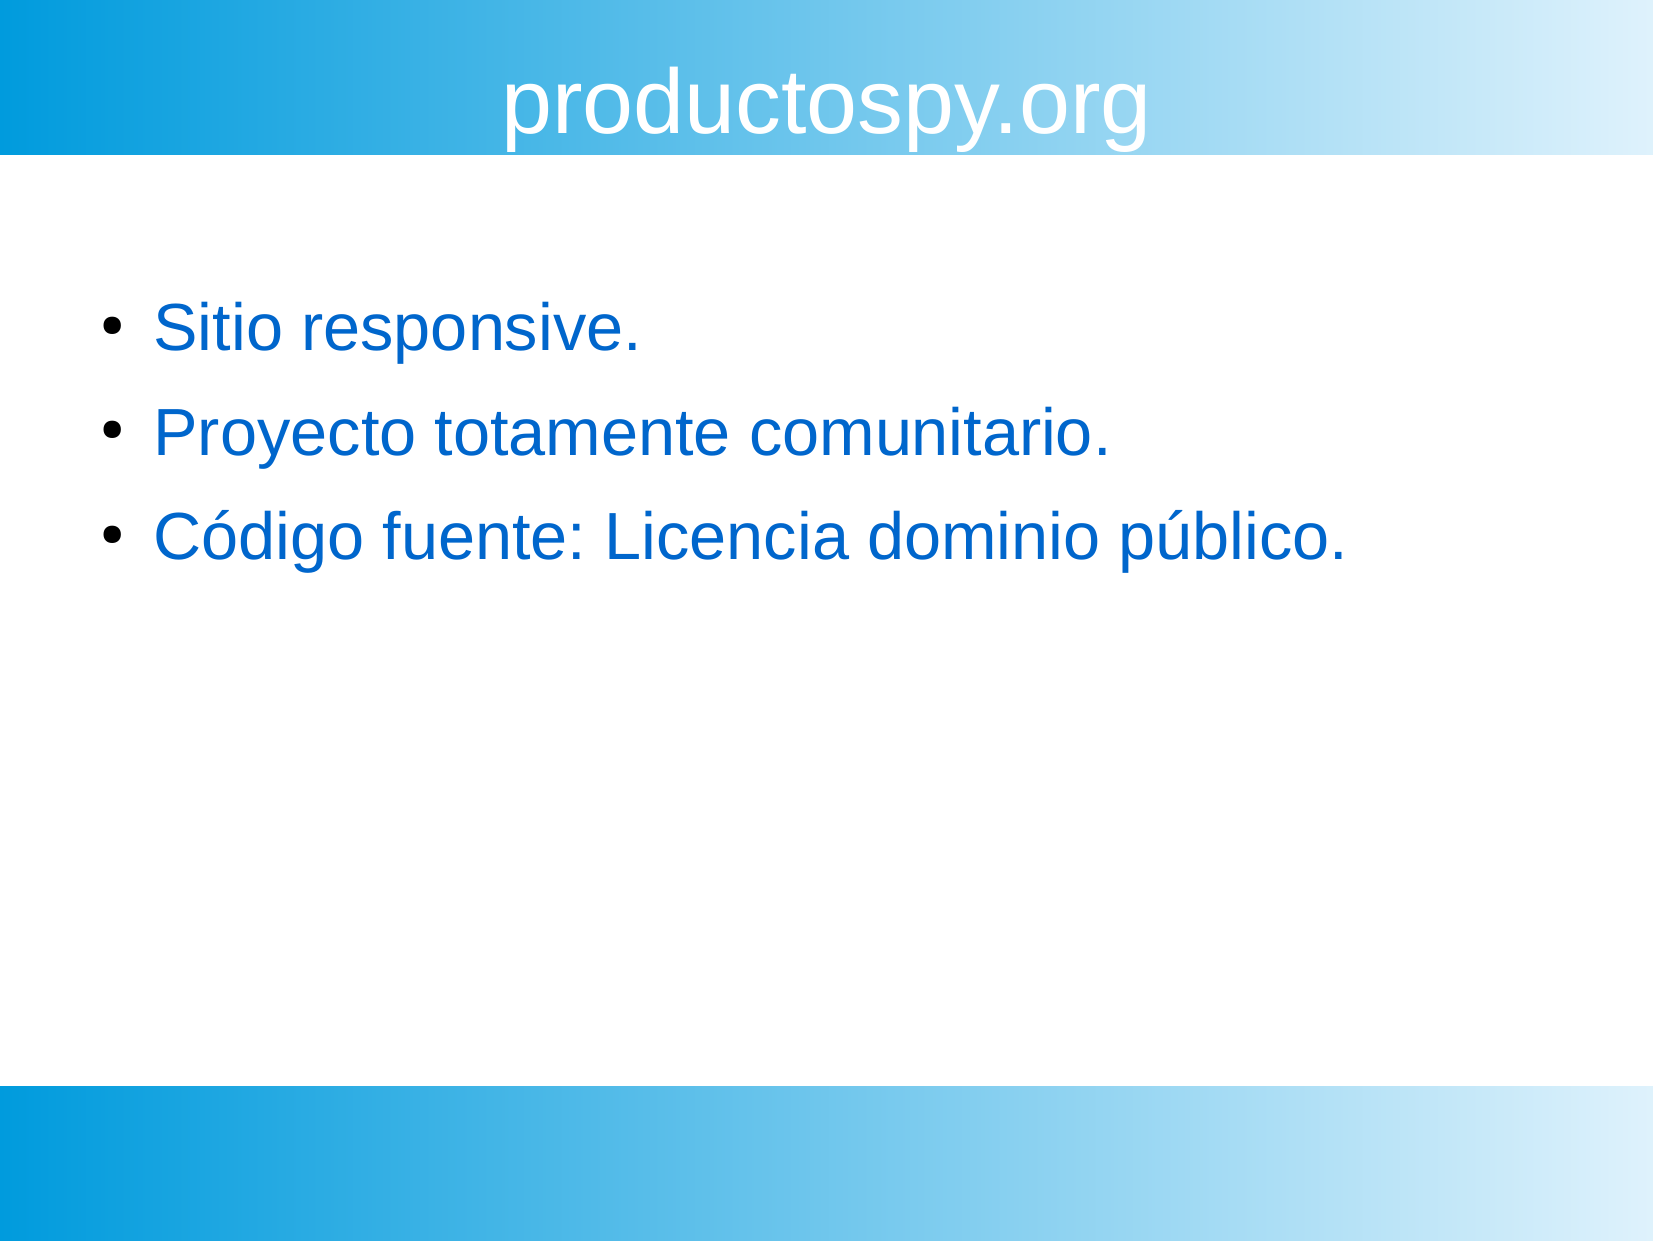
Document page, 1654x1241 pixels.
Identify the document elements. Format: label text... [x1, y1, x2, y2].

title productospy.org [82, 49, 1571, 155]
list Sitio responsive. Proyecto totamente comunitario. Código fuente: Licencia dominio público. [82, 290, 1477, 981]
